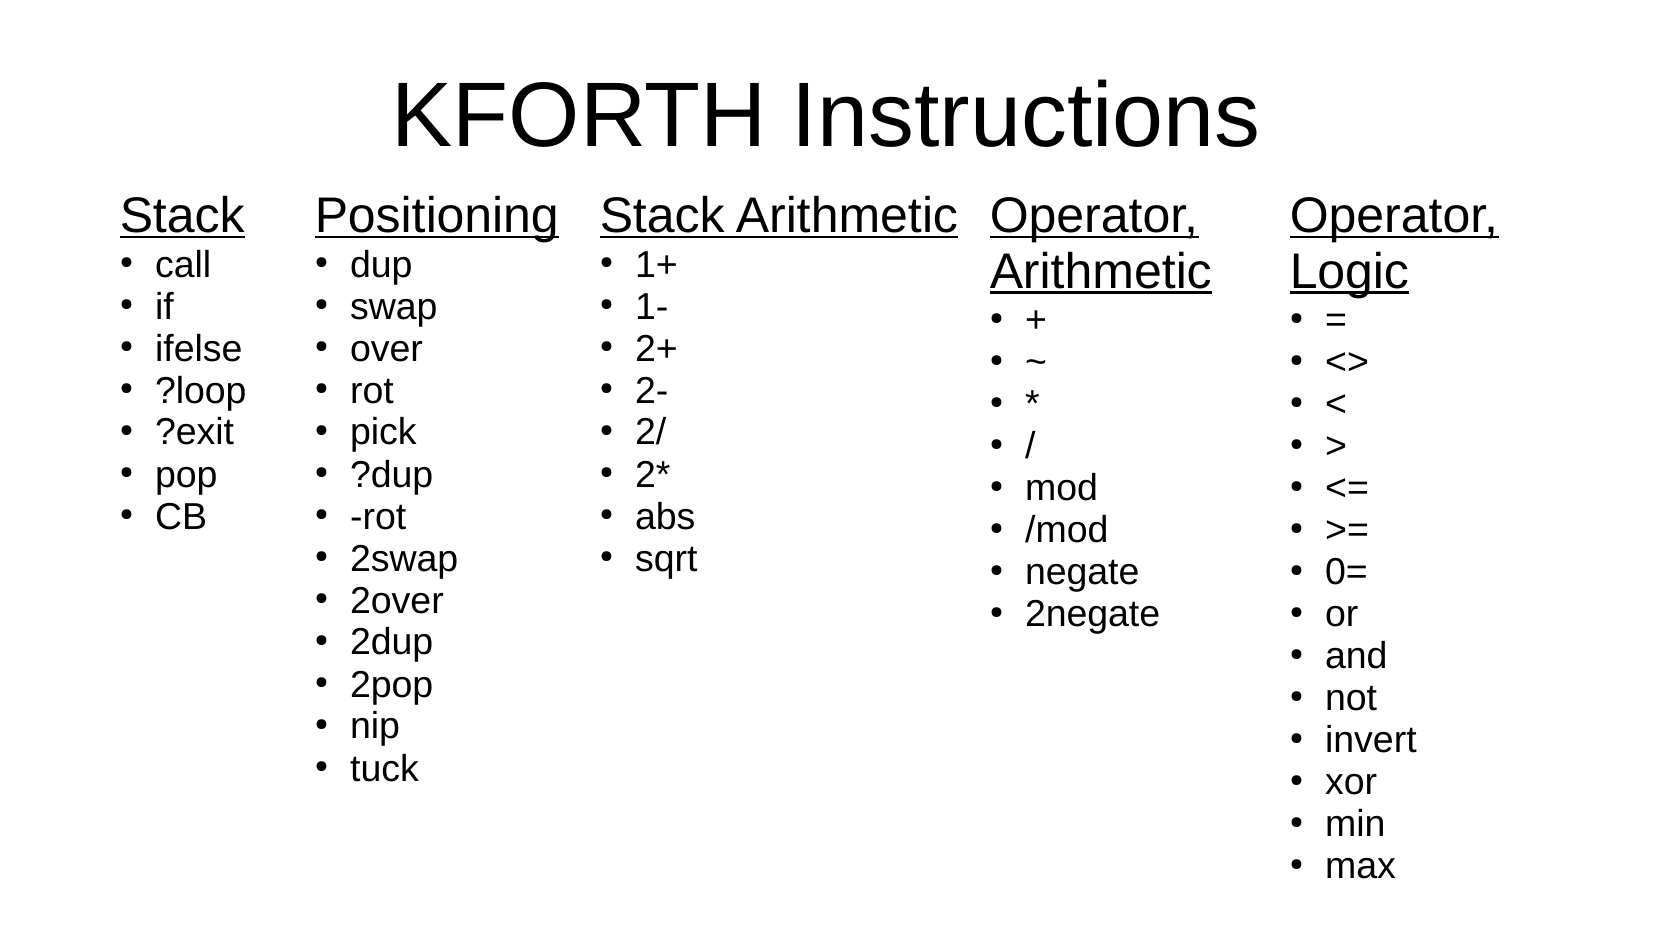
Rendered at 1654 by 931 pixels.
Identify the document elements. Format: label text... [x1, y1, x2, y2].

text_box Operator, Arithmetic + ~ * / mod /mod negate 2negate [975, 180, 1261, 643]
text_box Stack Arithmetic 1+ 1- 2+ 2- 2/ 2* abs sqrt [585, 180, 975, 587]
title KFORTH Instructions [82, 37, 1571, 193]
text_box Positioning dup swap over rot pick ?dup -rot 2swap 2over 2dup 2pop nip tuck [300, 180, 586, 797]
text_box Operator, Logic = <> < > <= >= 0= or and not invert xor min max [1275, 180, 1561, 895]
text_box Stack call if ifelse ?loop ?exit pop CB [105, 180, 286, 545]
